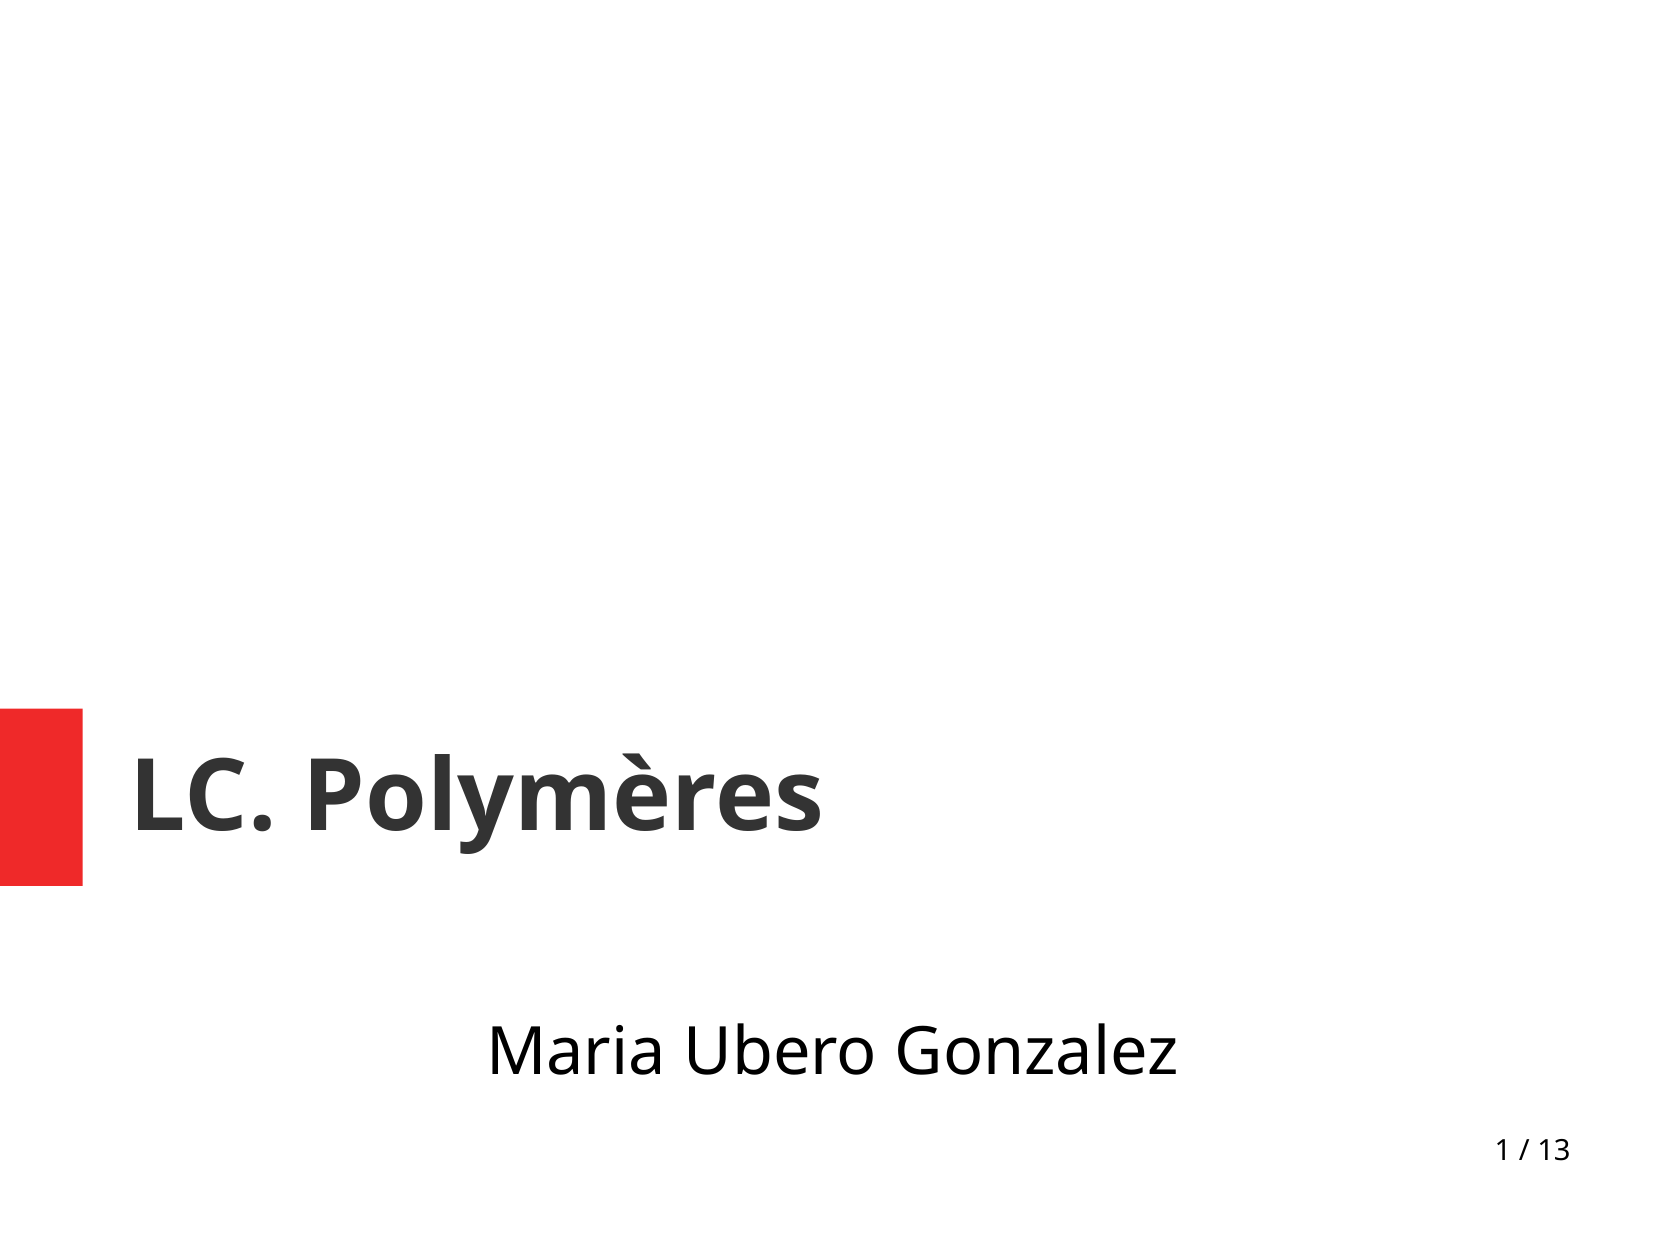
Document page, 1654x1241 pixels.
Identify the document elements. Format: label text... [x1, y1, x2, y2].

title LC. Polymères [129, 655, 1536, 928]
subtitle Maria Ubero Gonzalez [129, 968, 1536, 1130]
